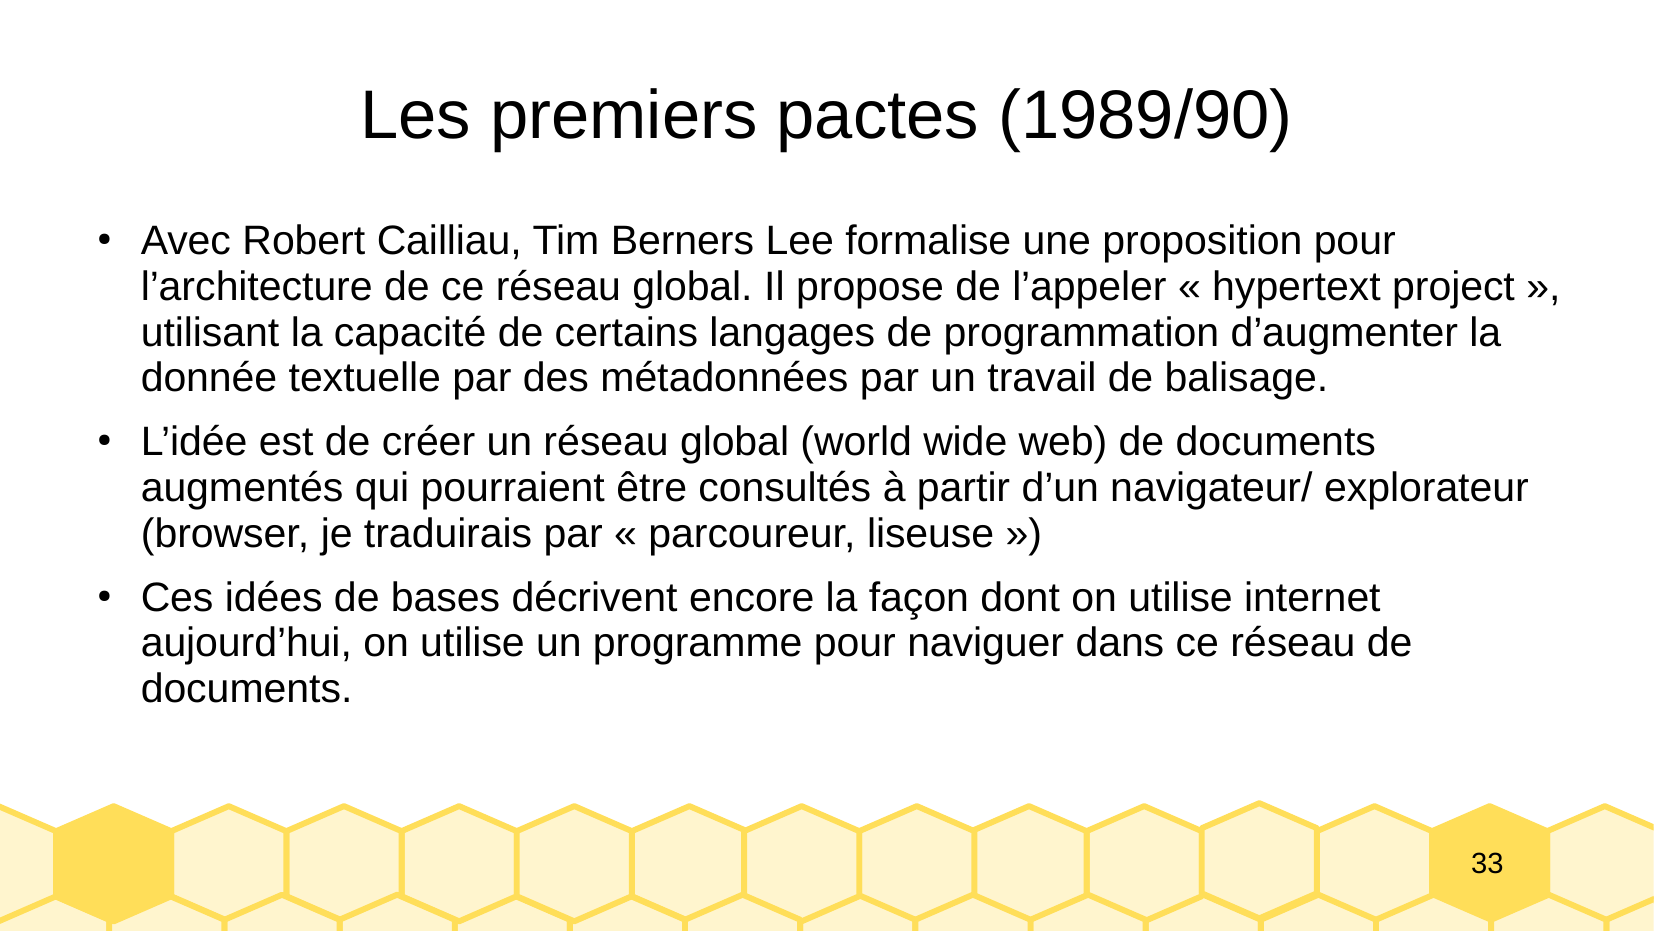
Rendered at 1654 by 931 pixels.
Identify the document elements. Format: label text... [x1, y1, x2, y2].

list Avec Robert Cailliau, Tim Berners Lee formalise une proposition pour l’architecture de ce réseau global. Il propose de l’appeler « hypertext project », utilisant la capacité de certains langages de programmation d’augmenter la donnée textuelle par des métadonnées par un travail de balisage. L’idée est de créer un réseau global (world wide web) de documents augmentés qui pourraient être consultés à partir d’un navigateur/ explorateur (browser, je traduirais par « parcoureur, liseuse ») Ces idées de bases décrivent encore la façon dont on utilise internet aujourd’hui, on utilise un programme pour naviguer dans ce réseau de documents. [82, 217, 1571, 758]
title Les premiers pactes (1989/90) [82, 37, 1571, 193]
